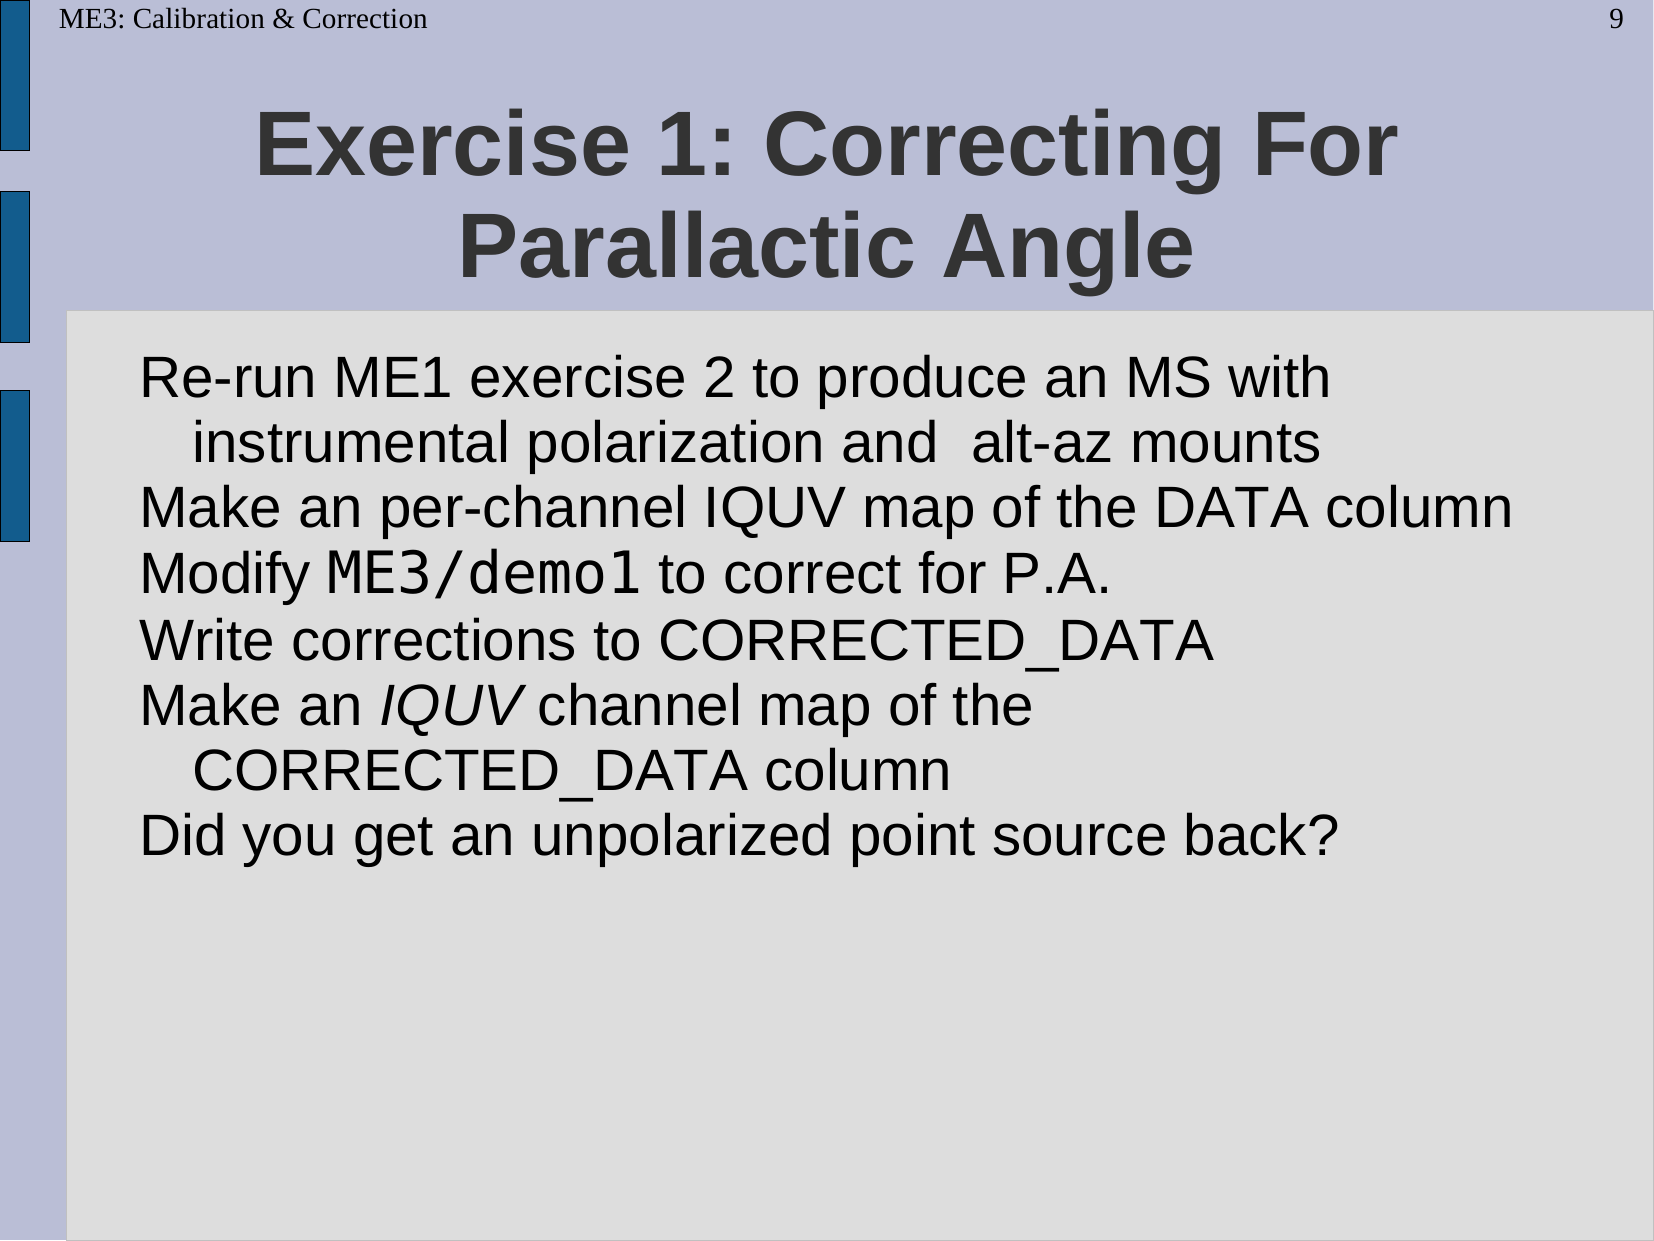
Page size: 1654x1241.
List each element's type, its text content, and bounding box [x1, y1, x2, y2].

title Exercise 1: Correcting For Parallactic Angle [121, 87, 1534, 302]
list Re-run ME1 exercise 2 to produce an MS with instrumental polarization and alt-az mounts Make an per-channel IQUV map of the DATA column Modify ME3/demo1 to correct for P.A. Write corrections to CORRECTED_DATA Make an IQUV channel map of the CORRECTED_DATA column Did you get an unpolarized point source back? [121, 344, 1534, 1112]
